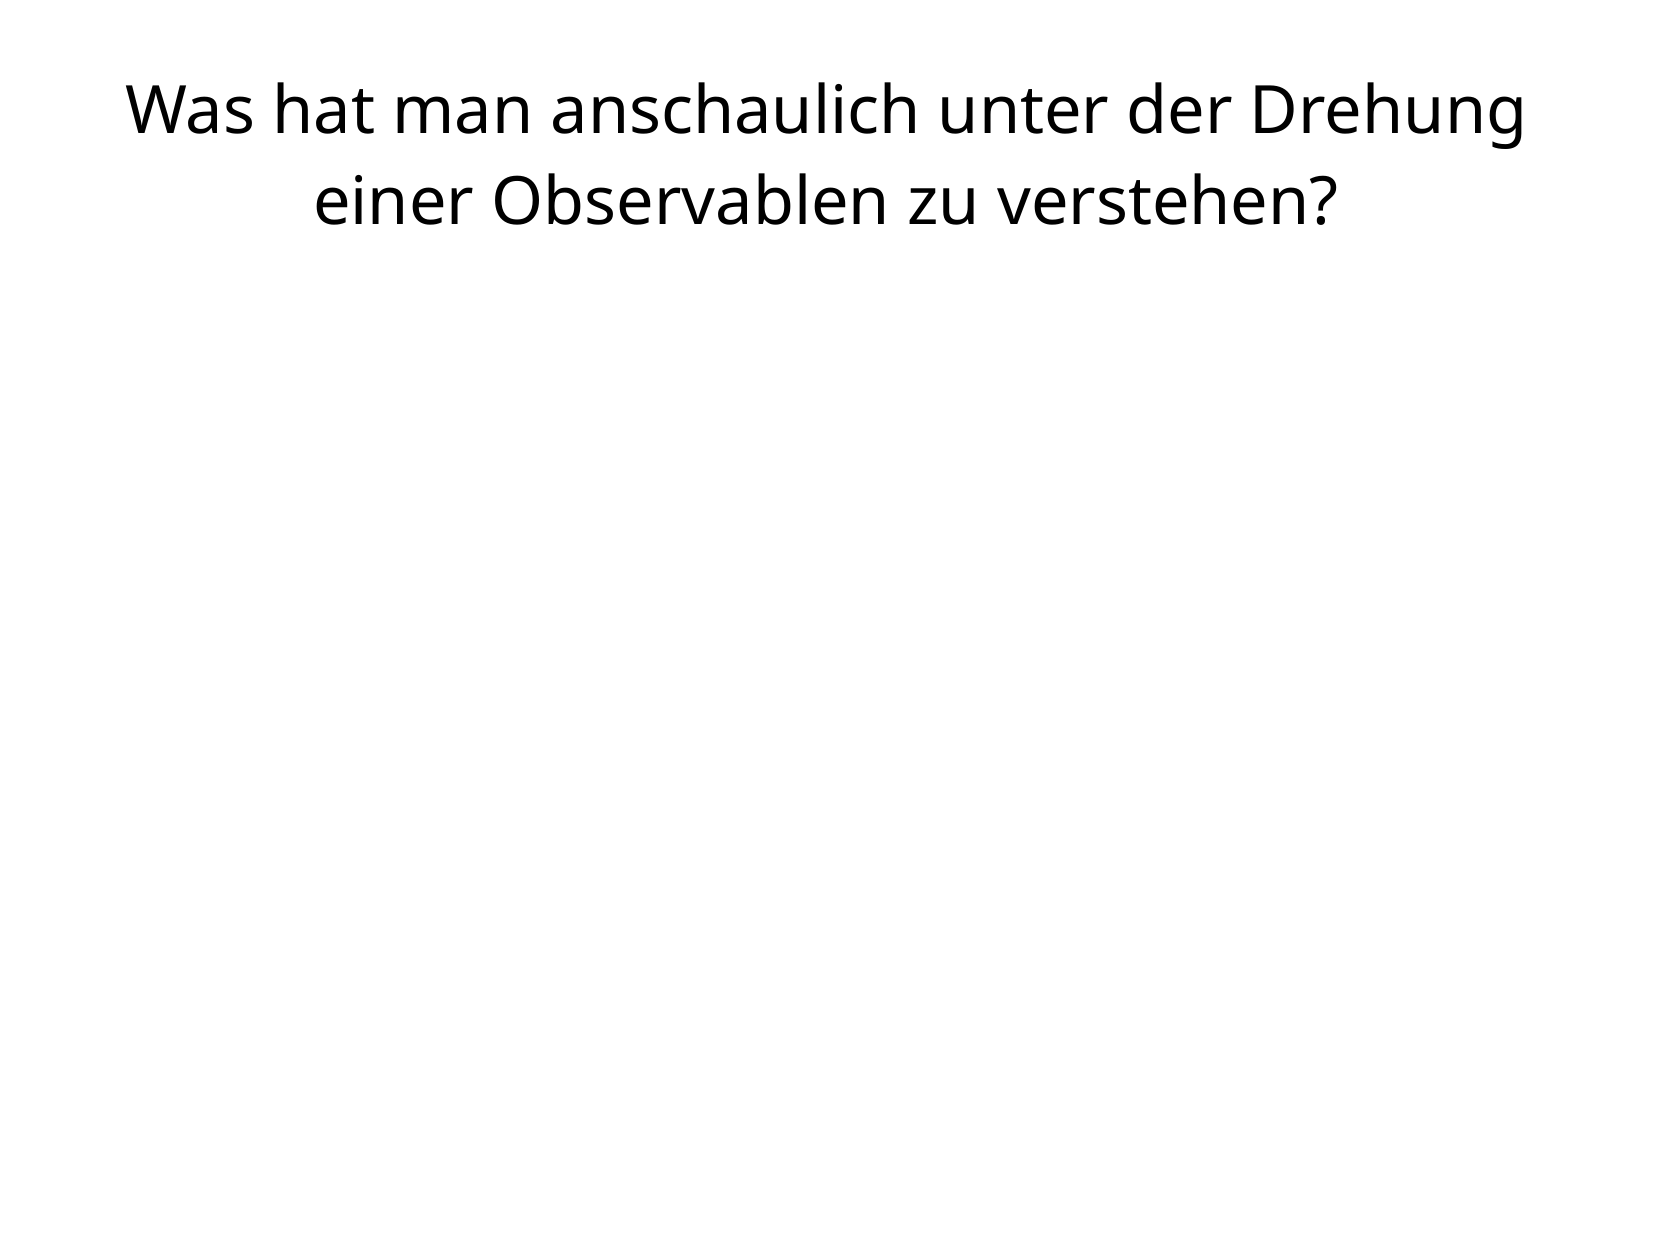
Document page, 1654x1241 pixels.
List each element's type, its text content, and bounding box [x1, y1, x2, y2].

title Was hat man anschaulich unter der Drehung einer Observablen zu verstehen? [82, 49, 1571, 257]
